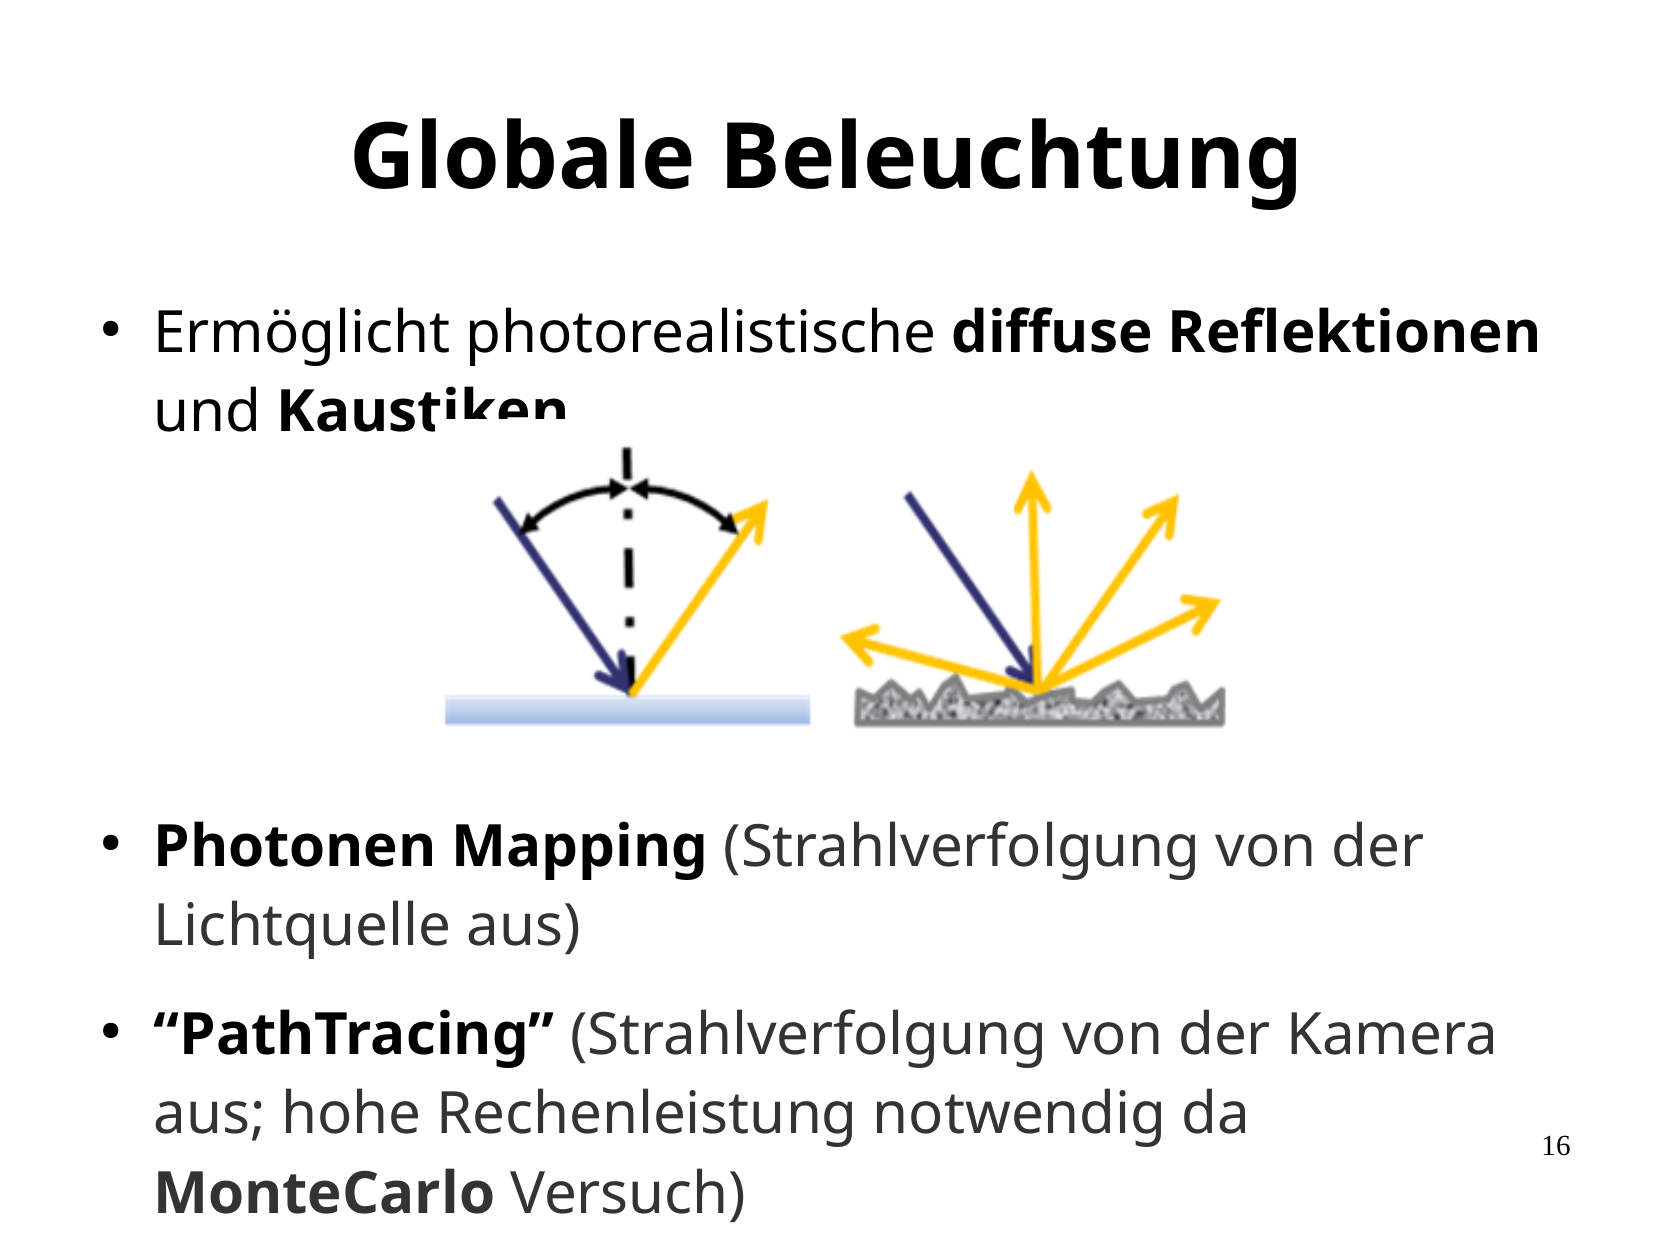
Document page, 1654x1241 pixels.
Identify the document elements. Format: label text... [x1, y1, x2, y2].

list Ermöglicht photorealistische diffuse Reflektionen und Kaustiken Photonen Mapping (Strahlverfolgung von der Lichtquelle aus) “PathTracing” (Strahlverfolgung von der Kamera aus; hohe Rechenleistung notwendig da MonteCarlo Versuch) [82, 290, 1571, 1109]
picture [435, 419, 1246, 740]
title Globale Beleuchtung [82, 49, 1571, 257]
